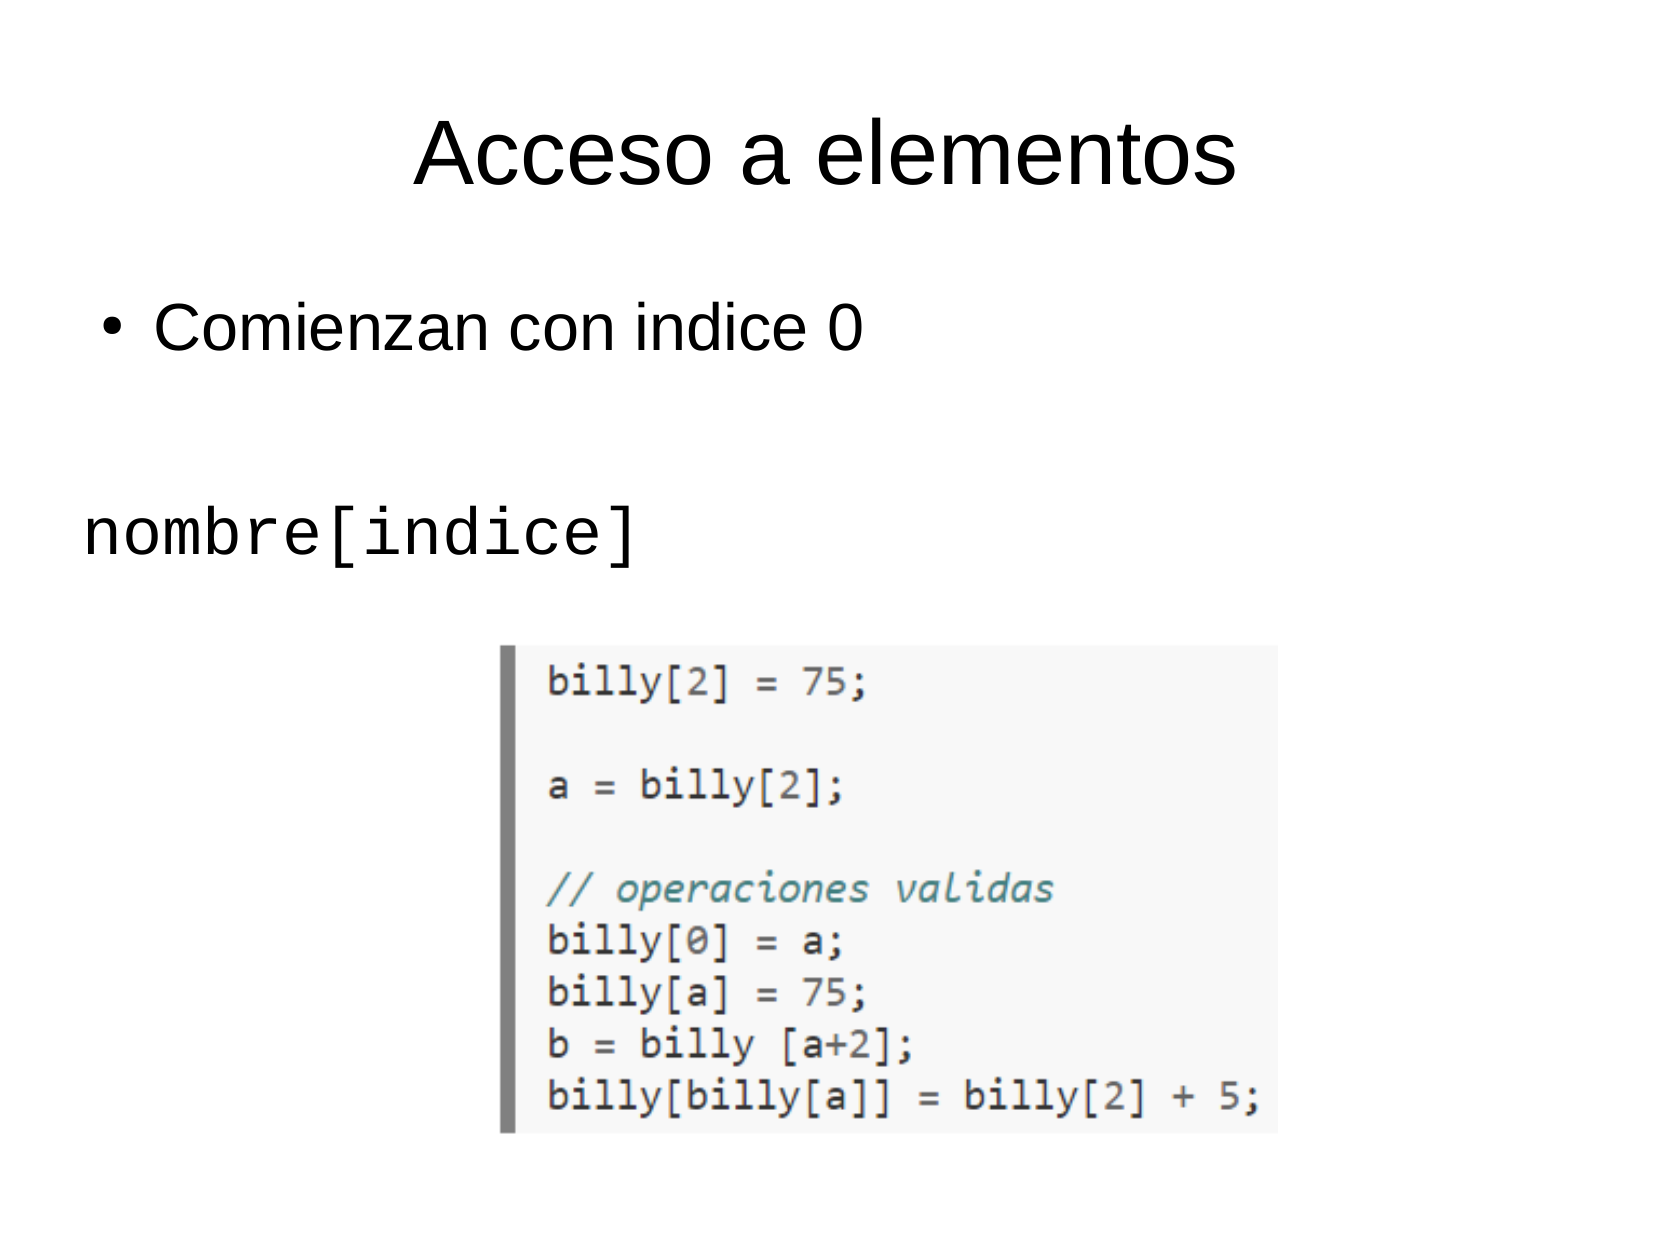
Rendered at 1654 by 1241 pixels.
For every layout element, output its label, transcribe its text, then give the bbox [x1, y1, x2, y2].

picture [490, 633, 1278, 1152]
list Comienzan con indice 0 nombre[indice] [82, 290, 1571, 1010]
title Acceso a elementos [82, 49, 1571, 257]
